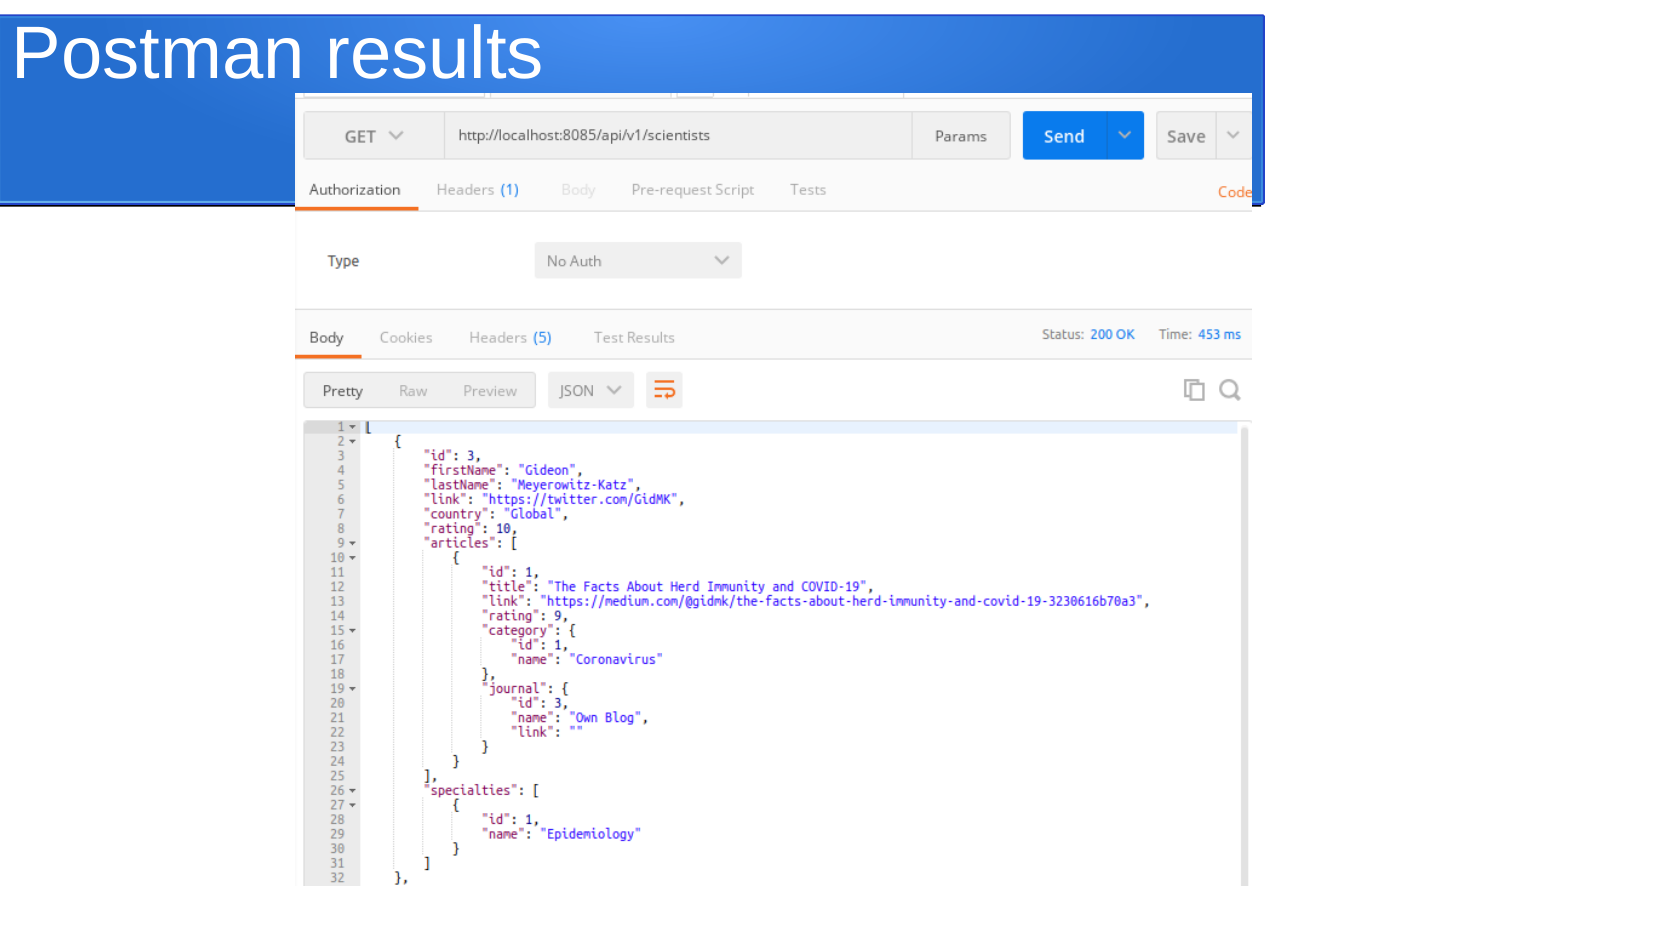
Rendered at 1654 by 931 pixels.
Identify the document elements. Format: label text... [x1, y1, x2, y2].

title Postman results [11, 0, 1164, 130]
picture [295, 93, 1252, 886]
